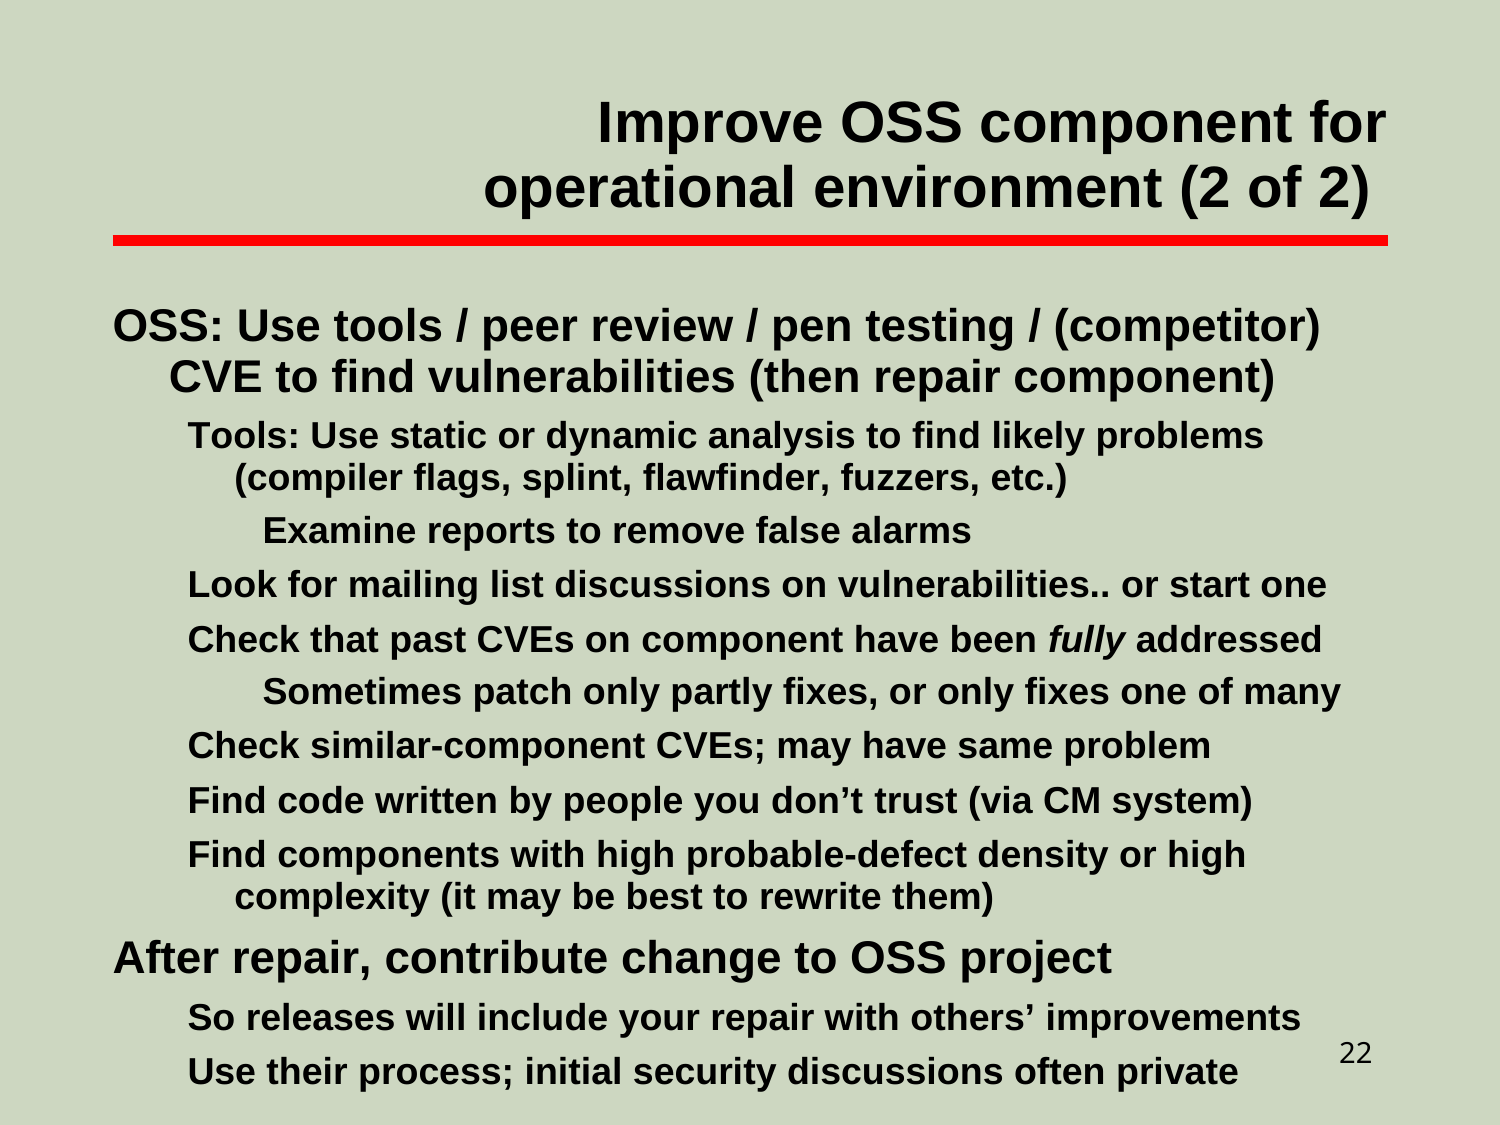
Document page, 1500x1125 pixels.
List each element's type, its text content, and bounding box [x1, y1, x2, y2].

title Improve OSS component for operational environment (2 of 2) [337, 89, 1388, 220]
list OSS: Use tools / peer review / pen testing / (competitor) CVE to find vulnerabilities (then repair component) Tools: Use static or dynamic analysis to find likely problems (compiler flags, splint, flawfinder, fuzzers, etc.) Examine reports to remove false alarms Look for mailing list discussions on vulnerabilities.. or start one Check that past CVEs on component have been fully addressed Sometimes patch only partly fixes, or only fixes one of many Check similar-component CVEs; may have same problem Find code written by people you don’t trust (via CM system) Find components with high probable-defect density or high complexity (it may be best to rewrite them) After repair, contribute change to OSS project So releases will include your repair with others’ improvements Use their process; initial security discussions often private [112, 299, 1388, 1093]
